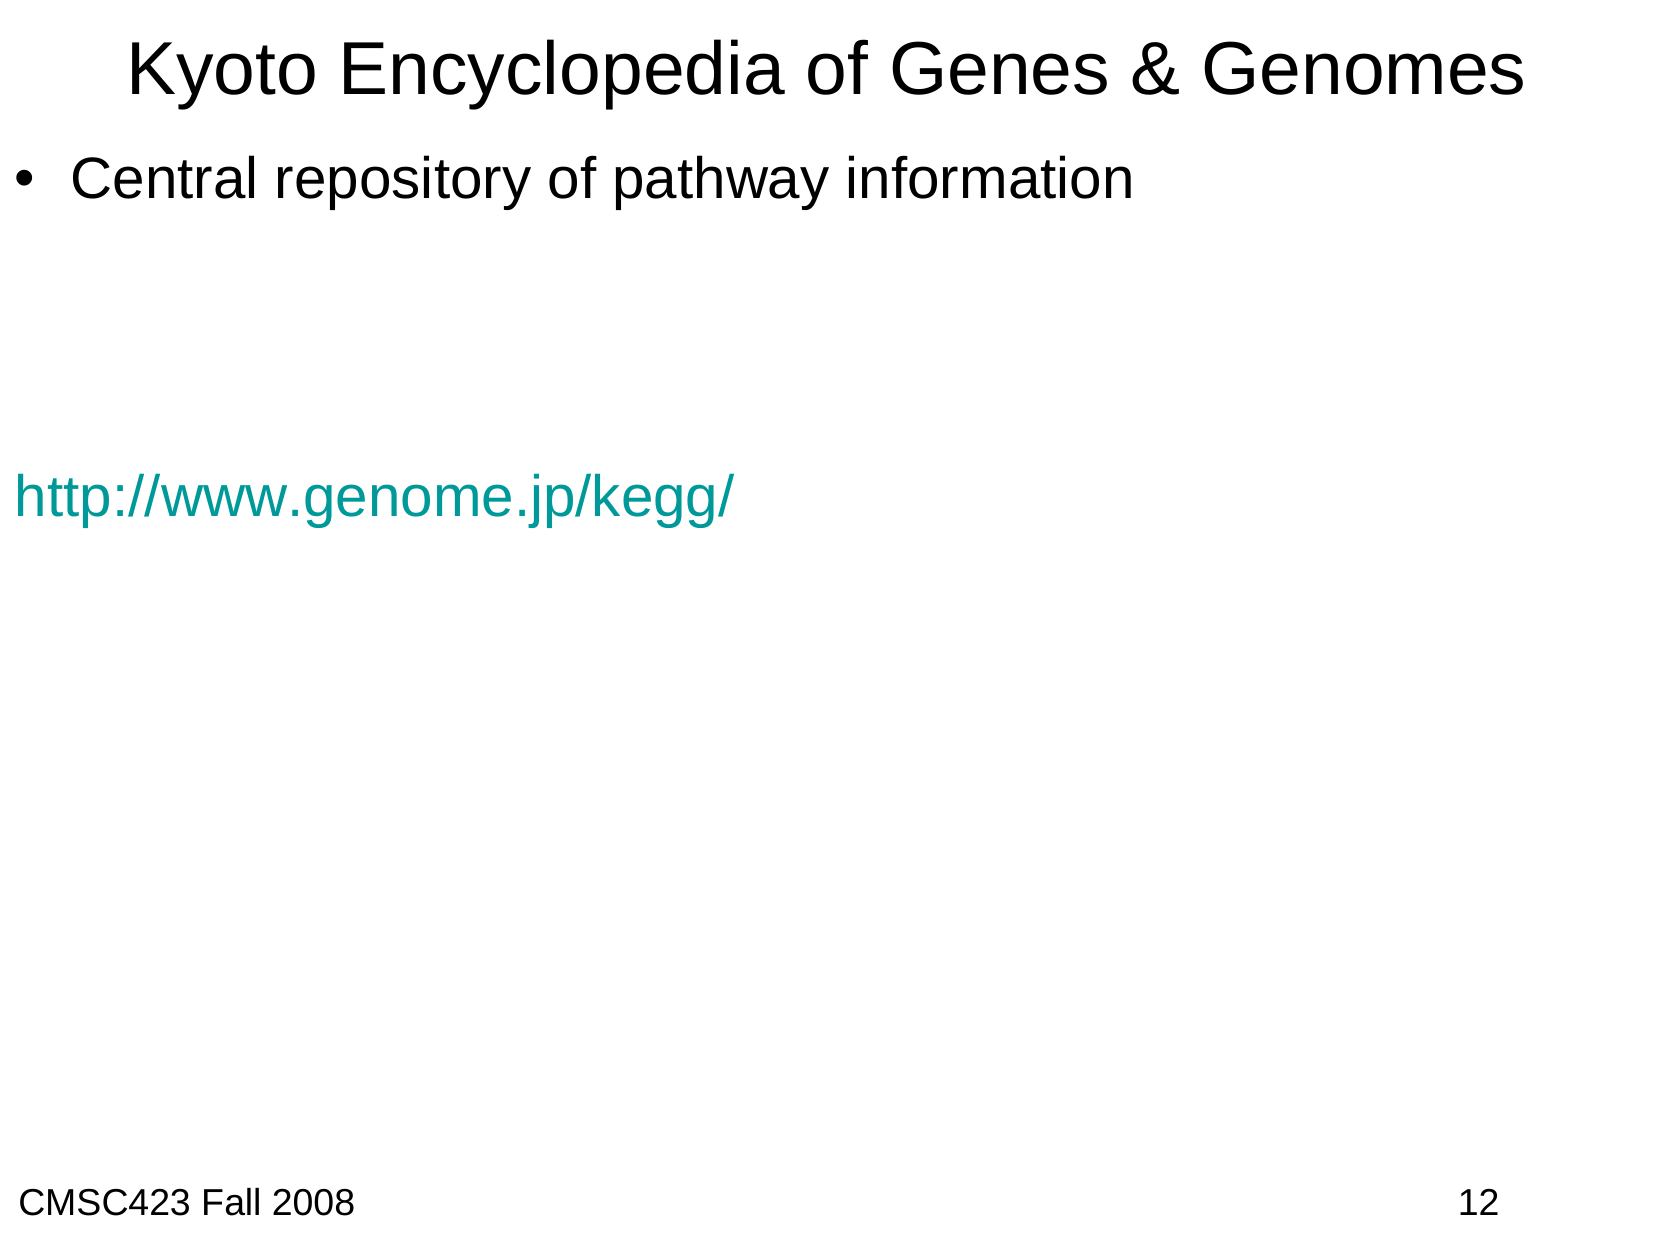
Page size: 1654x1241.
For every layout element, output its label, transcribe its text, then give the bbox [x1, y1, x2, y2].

list Central repository of pathway information http://www.genome.jp/kegg/ [0, 137, 1654, 1241]
title Kyoto Encyclopedia of Genes & Genomes [0, 10, 1654, 127]
